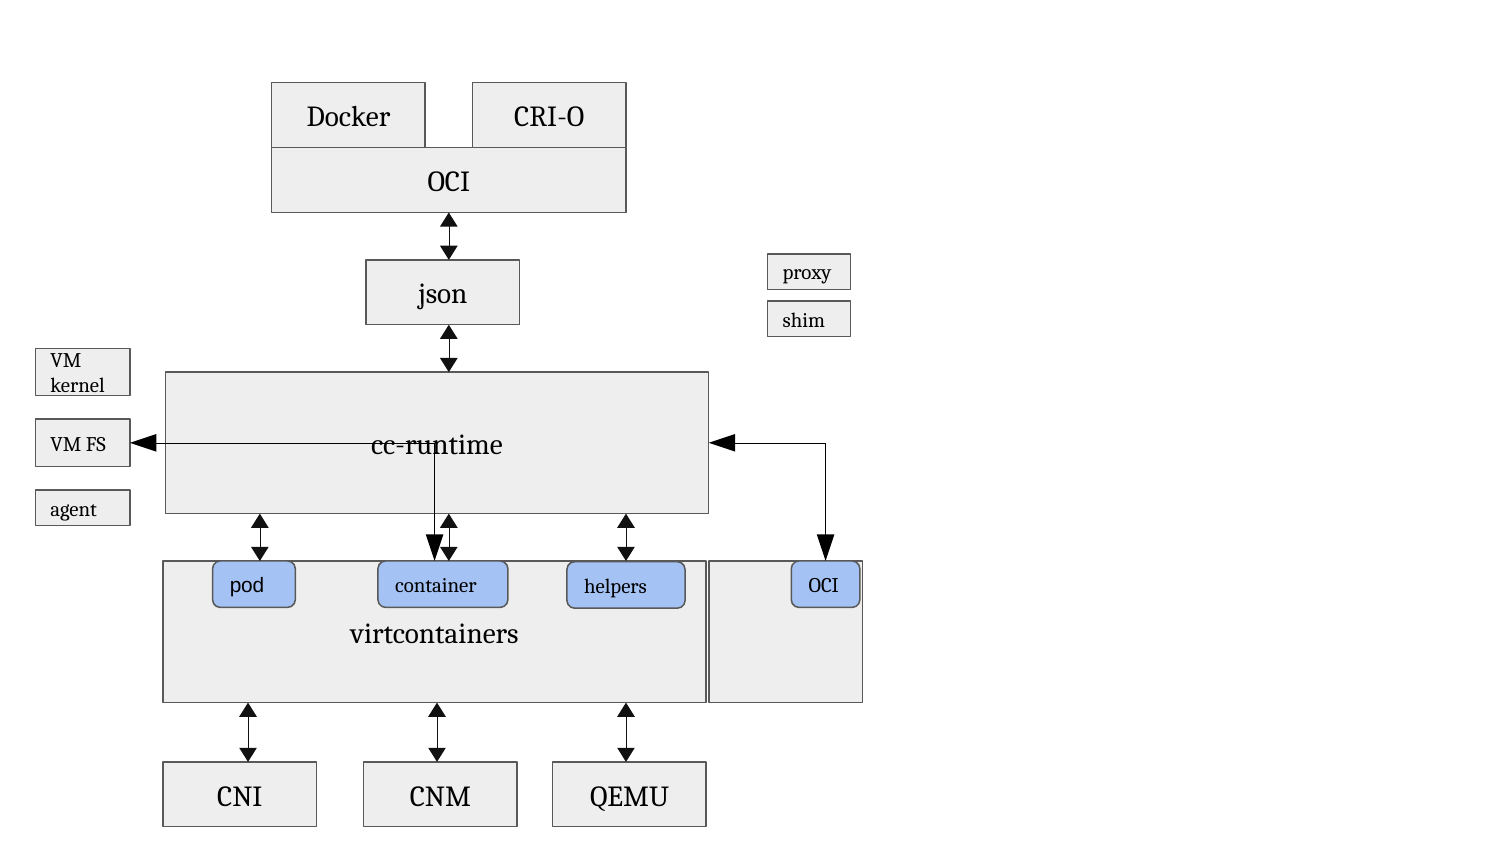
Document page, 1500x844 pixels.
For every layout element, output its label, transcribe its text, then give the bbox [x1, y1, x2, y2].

text_box VM FS [35, 419, 130, 467]
text_box shim [767, 301, 851, 337]
text_box VM kernel [35, 348, 130, 396]
text_box virtcontainers [162, 560, 707, 703]
text_box OCI [791, 560, 860, 608]
text_box helpers [566, 561, 686, 609]
text_box agent [35, 490, 130, 526]
text_box [708, 560, 863, 703]
text_box CNI [162, 761, 317, 827]
text_box pod [212, 560, 296, 608]
text_box OCI [271, 147, 626, 213]
text_box cc-runtime [165, 371, 709, 514]
text_box container [377, 560, 508, 608]
text_box QEMU [552, 761, 707, 827]
text_box Docker [271, 82, 426, 148]
text_box cc-runtime [165, 444, 434, 514]
text_box CNM [363, 761, 518, 827]
text_box json [366, 259, 520, 325]
text_box CRI-O [472, 82, 626, 148]
text_box proxy [767, 253, 851, 290]
